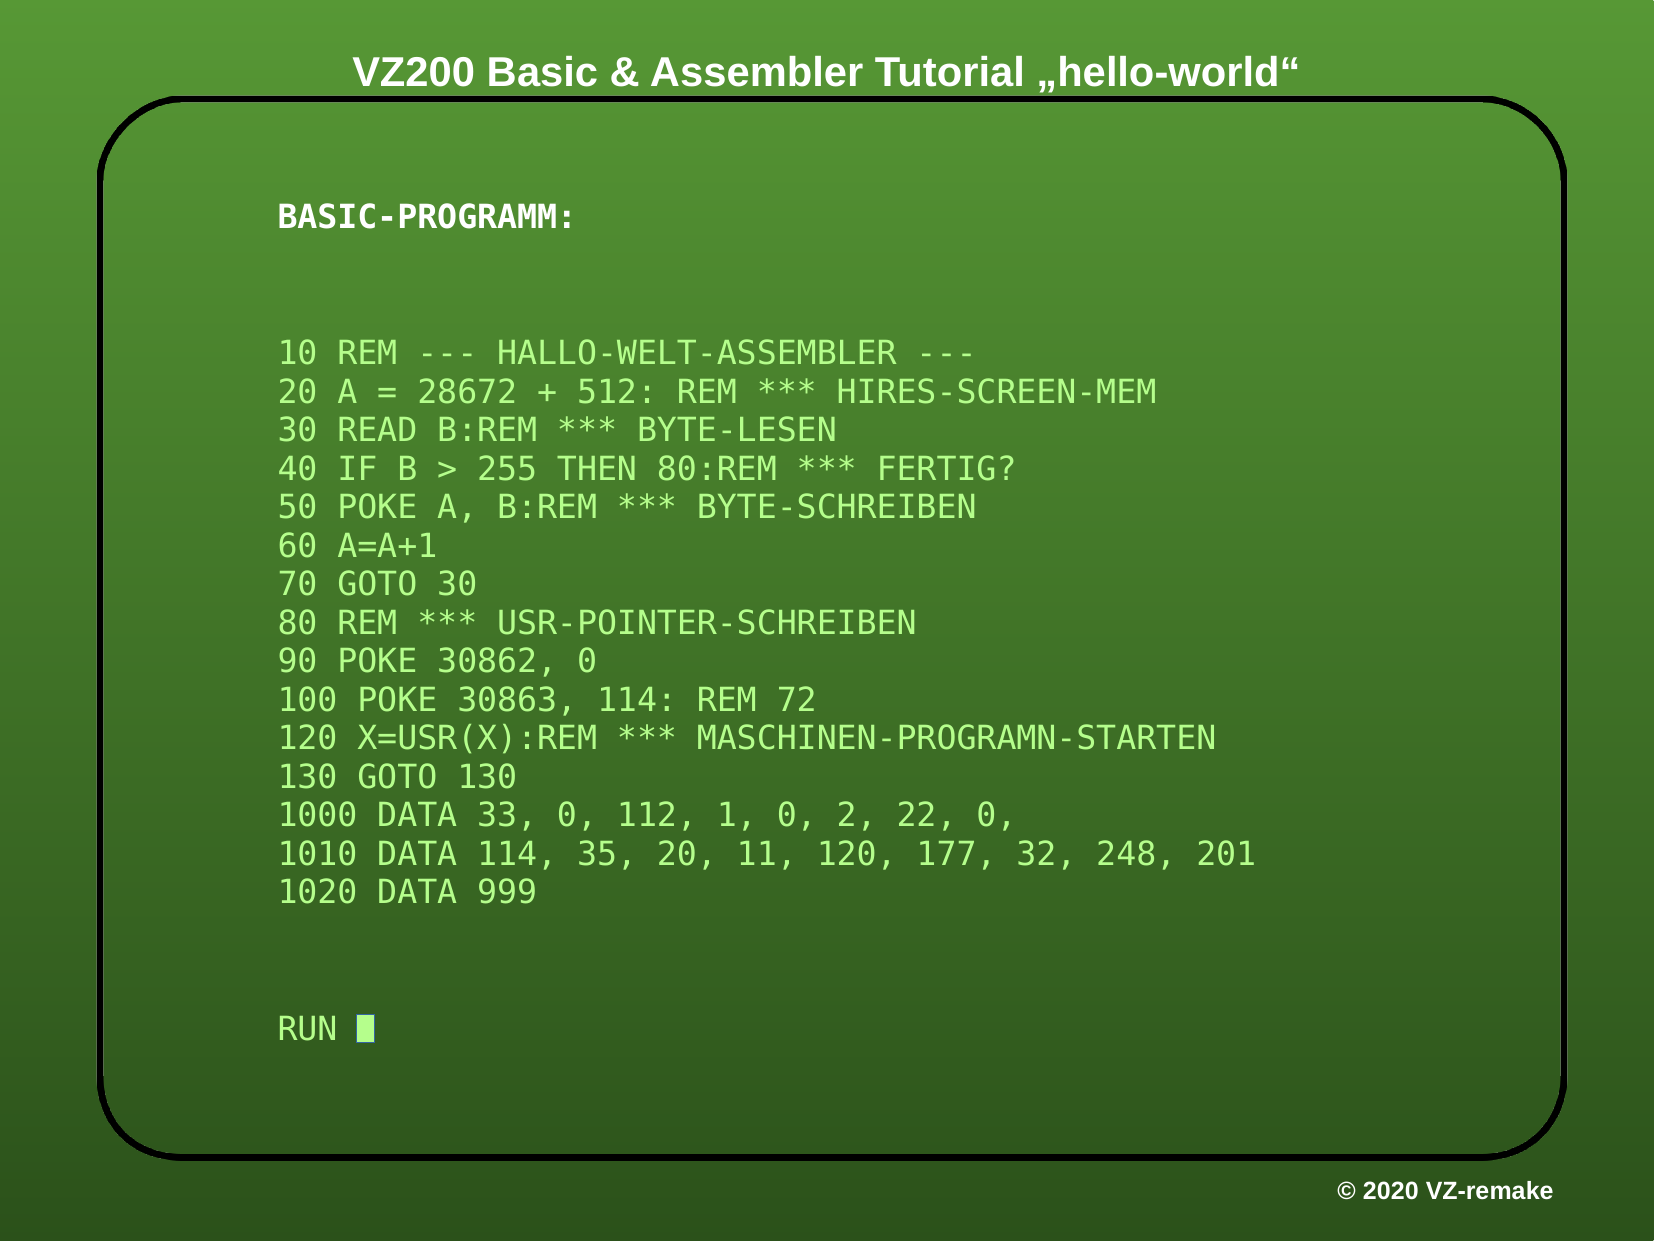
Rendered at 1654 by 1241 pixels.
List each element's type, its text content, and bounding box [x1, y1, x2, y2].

picture [59, 58, 1607, 1199]
picture [1502, 1188, 1506, 1199]
picture [1339, 1183, 1354, 1198]
title VZ200 Basic & Assembler Tutorial „hello-world“ [82, 48, 1571, 96]
text_box [356, 1014, 375, 1043]
picture [1408, 1184, 1413, 1196]
list BASIC-PROGRAMM: 10 REM --- HALLO-WELT-ASSEMBLER --- 20 A = 28672 + 512: REM *** HIRES-SCREEN-MEM 30 READ B:REM *** BYTE-LESEN 40 IF B > 255 THEN 80:REM *** FERTIG? 50 POKE A, B:REM *** BYTE-SCHREIBEN 60 A=A+1 70 GOTO 30 80 REM *** USR-POINTER-SCHREIBEN 90 POKE 30862, 0 100 POKE 30863, 114: REM 72 120 X=USR(X):REM *** MASCHINEN-PROGRAMN-STARTEN 130 GOTO 130 1000 DATA 33, 0, 112, 1, 0, 2, 22, 0, 1010 DATA 114, 35, 20, 11, 120, 177, 32, 248, 201 1020 DATA 999 RUN [248, 129, 1300, 1111]
picture [1380, 1184, 1385, 1196]
